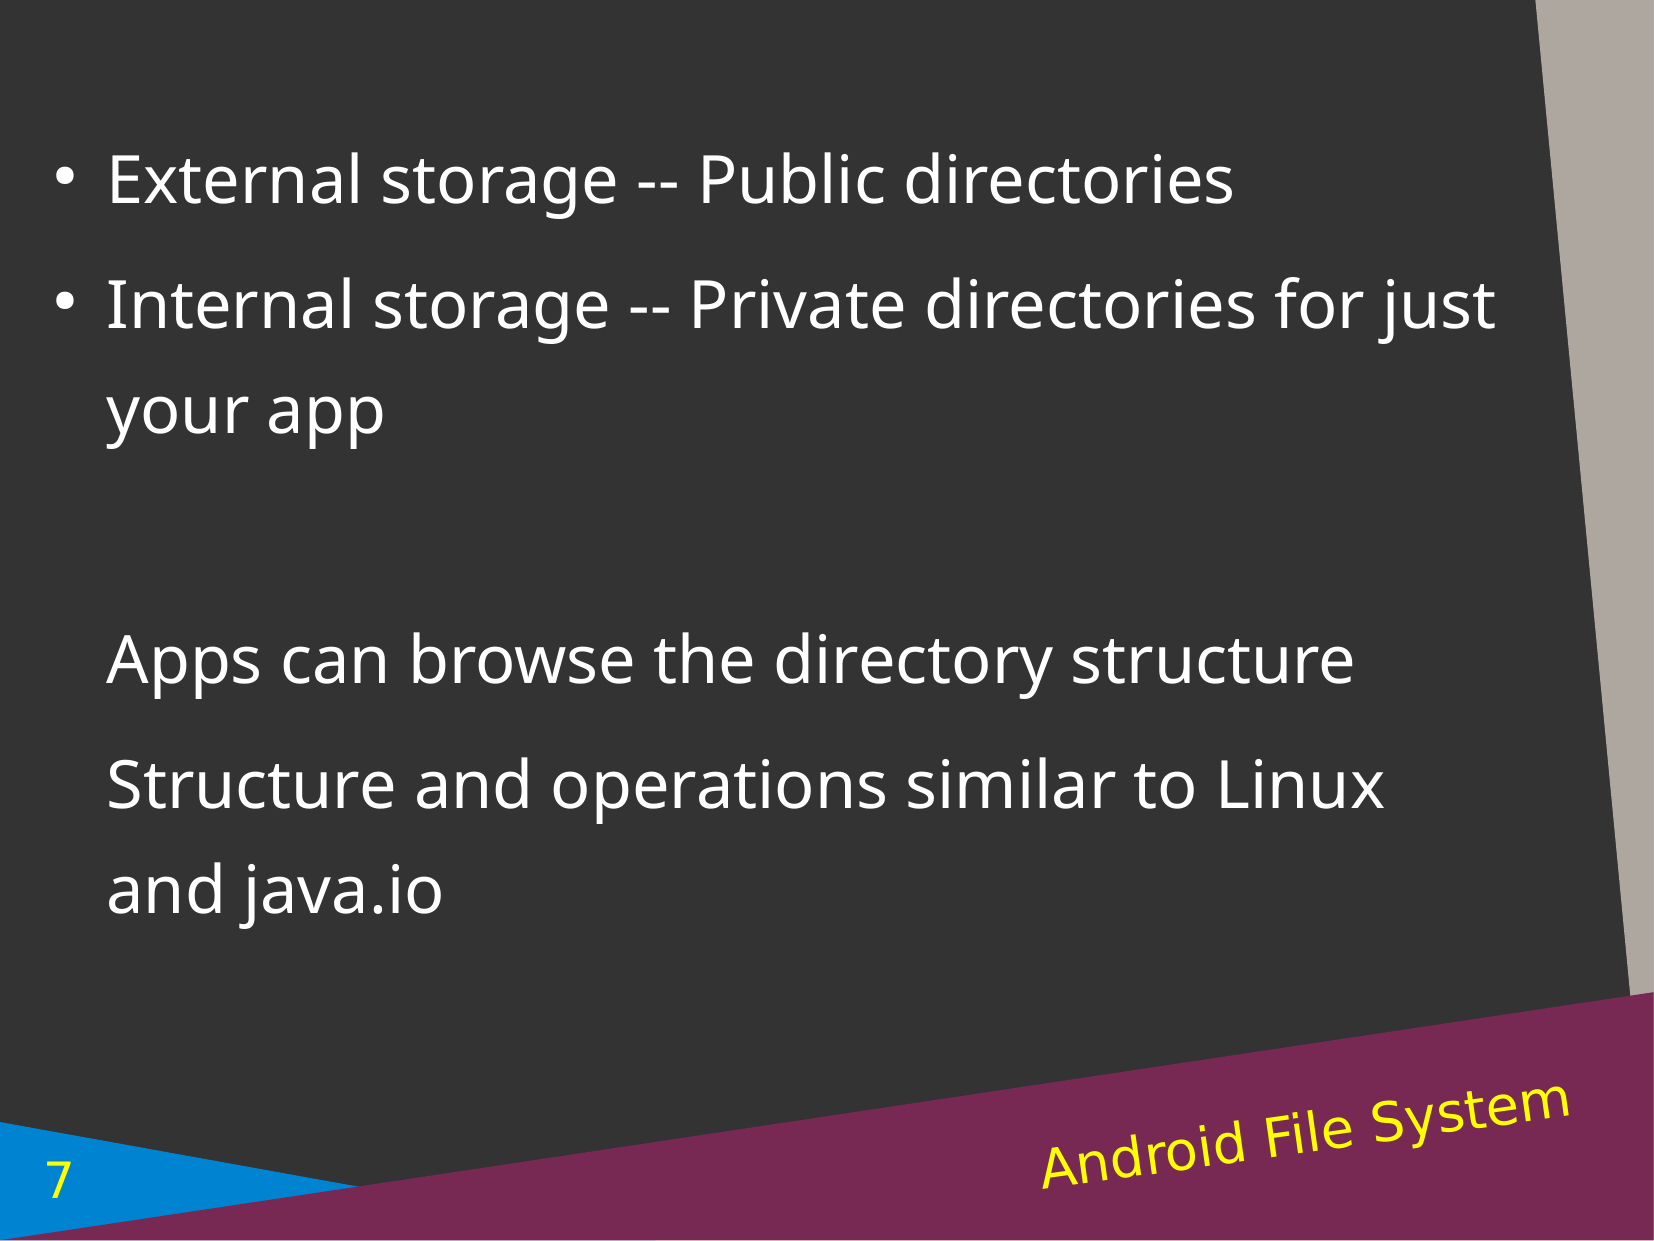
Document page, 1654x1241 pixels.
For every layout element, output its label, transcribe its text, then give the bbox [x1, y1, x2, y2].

list External storage -- Public directories Internal storage -- Private directories for just your app Apps can browse the directory structure Structure and operations similar to Linux and java.io [35, 59, 1524, 993]
title Android File System [956, 995, 1654, 1241]
